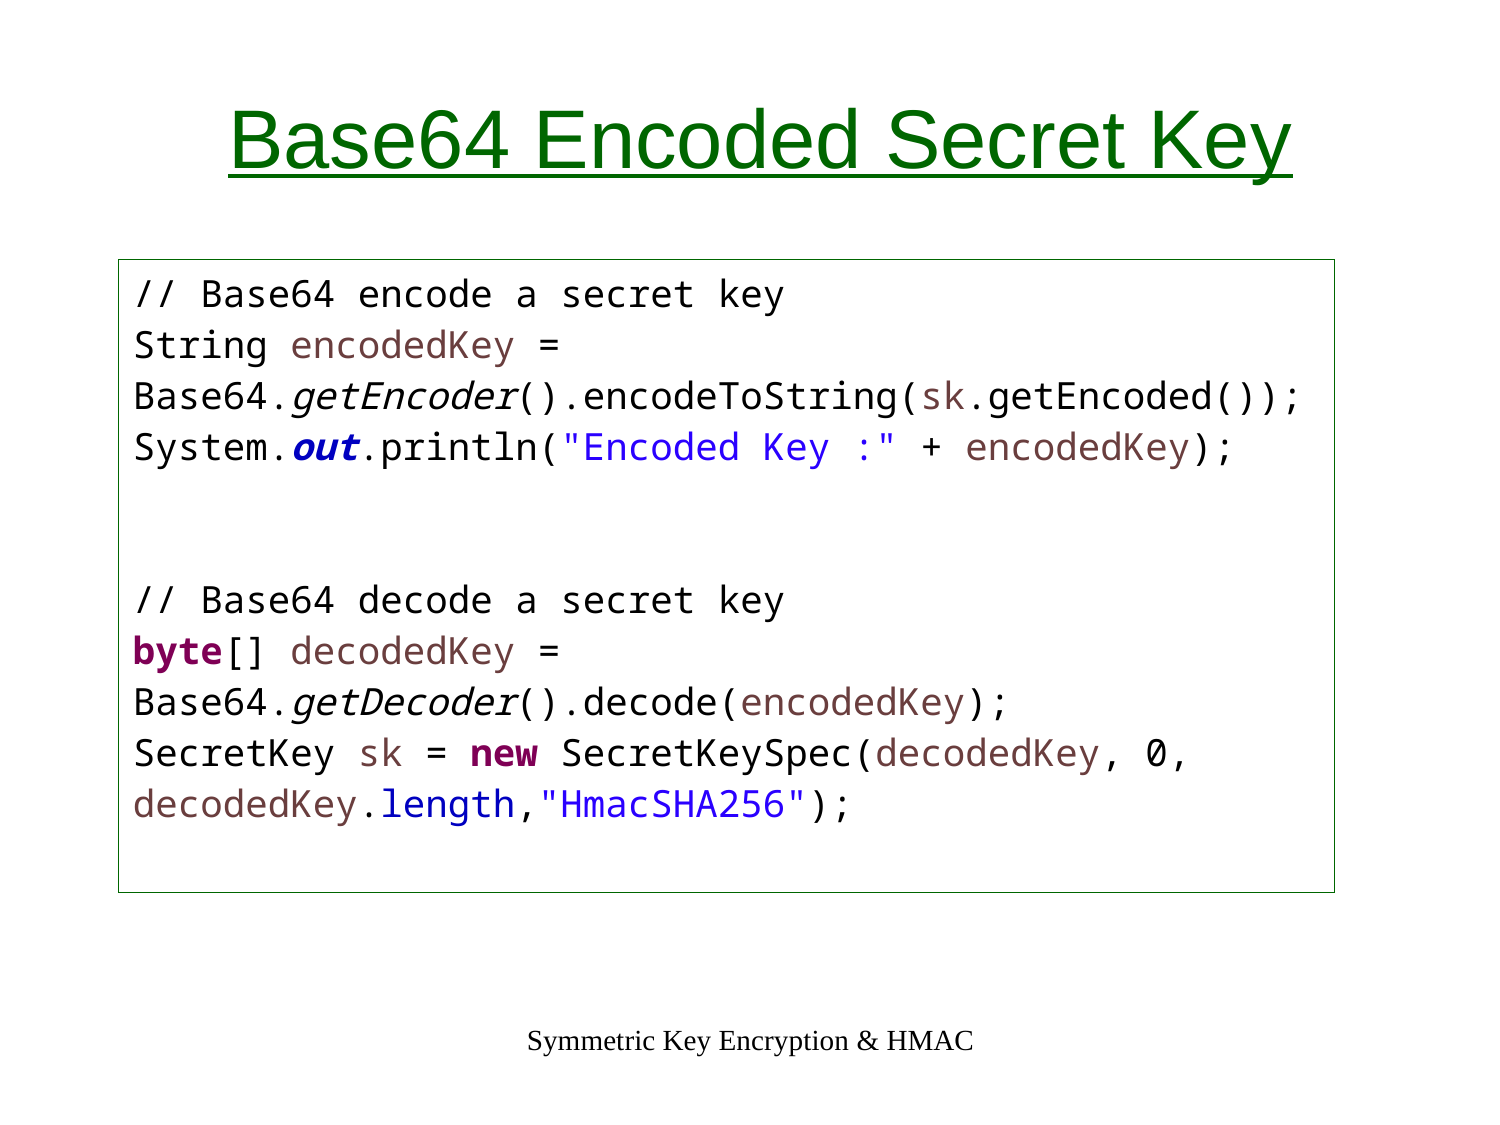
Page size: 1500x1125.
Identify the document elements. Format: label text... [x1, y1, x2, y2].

title Base64 Encoded Secret Key [75, 44, 1447, 236]
text_box // Base64 encode a secret key String encodedKey = Base64.getEncoder().encodeToString(sk.getEncoded()); System.out.println("Encoded Key :" + encodedKey); // Base64 decode a secret key byte[] decodedKey = Base64.getDecoder().decode(encodedKey); SecretKey sk = new SecretKeySpec(decodedKey, 0, decodedKey.length,"HmacSHA256"); [118, 259, 1335, 875]
